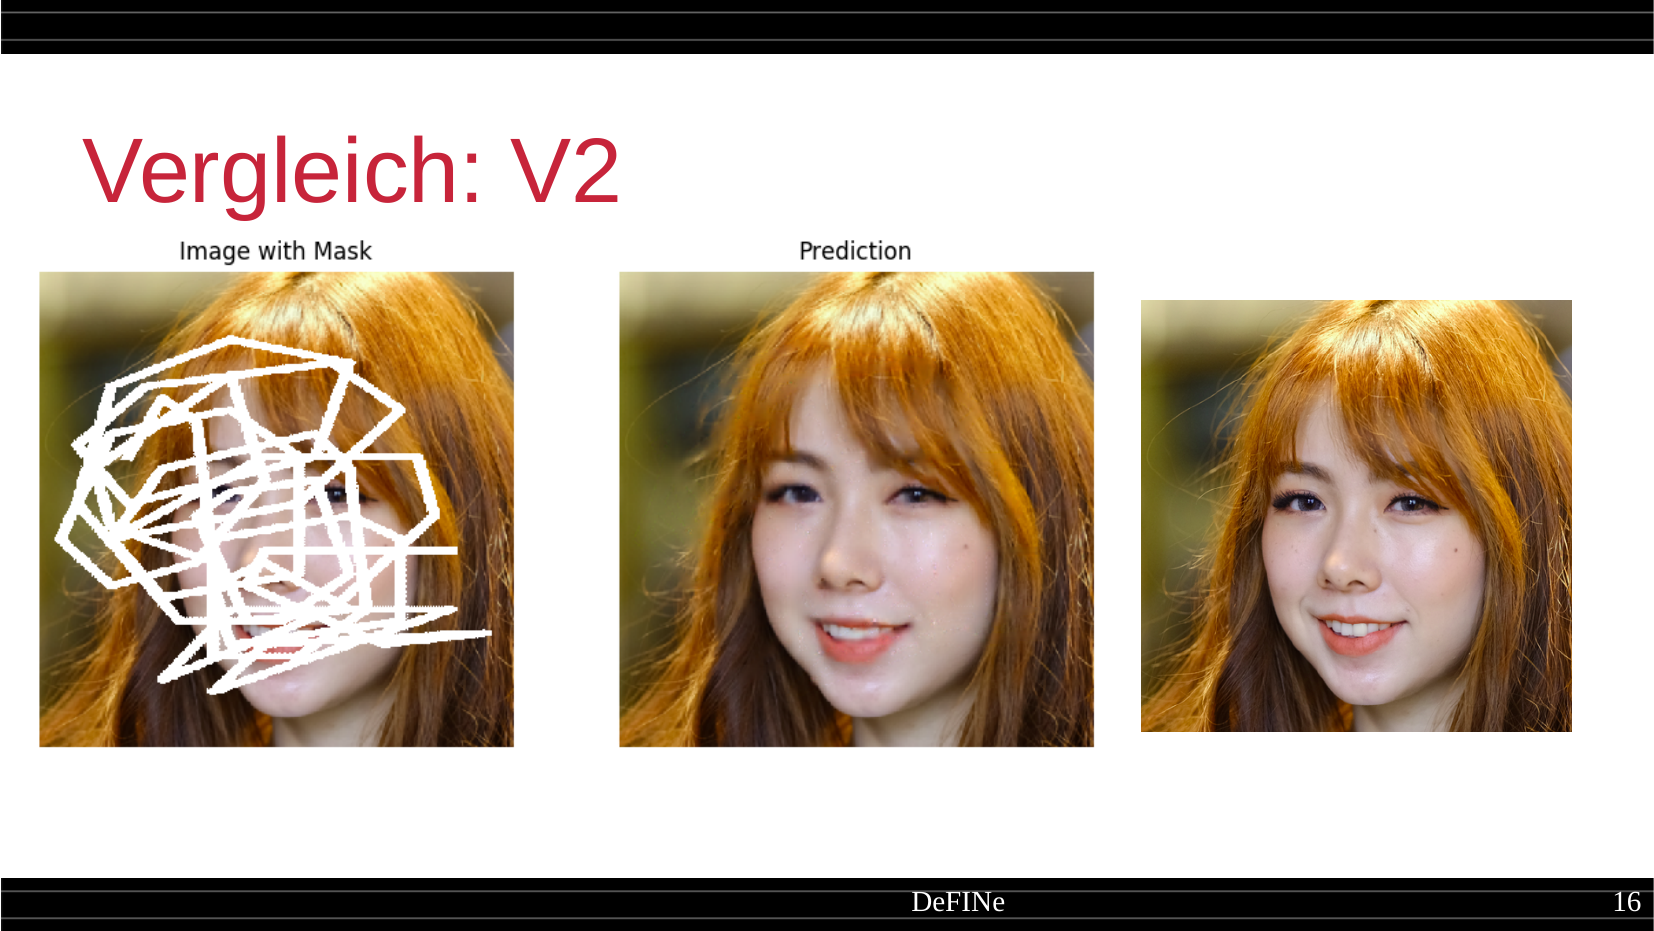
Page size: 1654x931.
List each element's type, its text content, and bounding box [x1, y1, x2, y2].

picture [1, 878, 1654, 931]
picture [1140, 299, 1572, 732]
picture [1, 0, 1654, 54]
title Vergleich: V2 [82, 92, 1571, 249]
picture [30, 224, 1101, 751]
